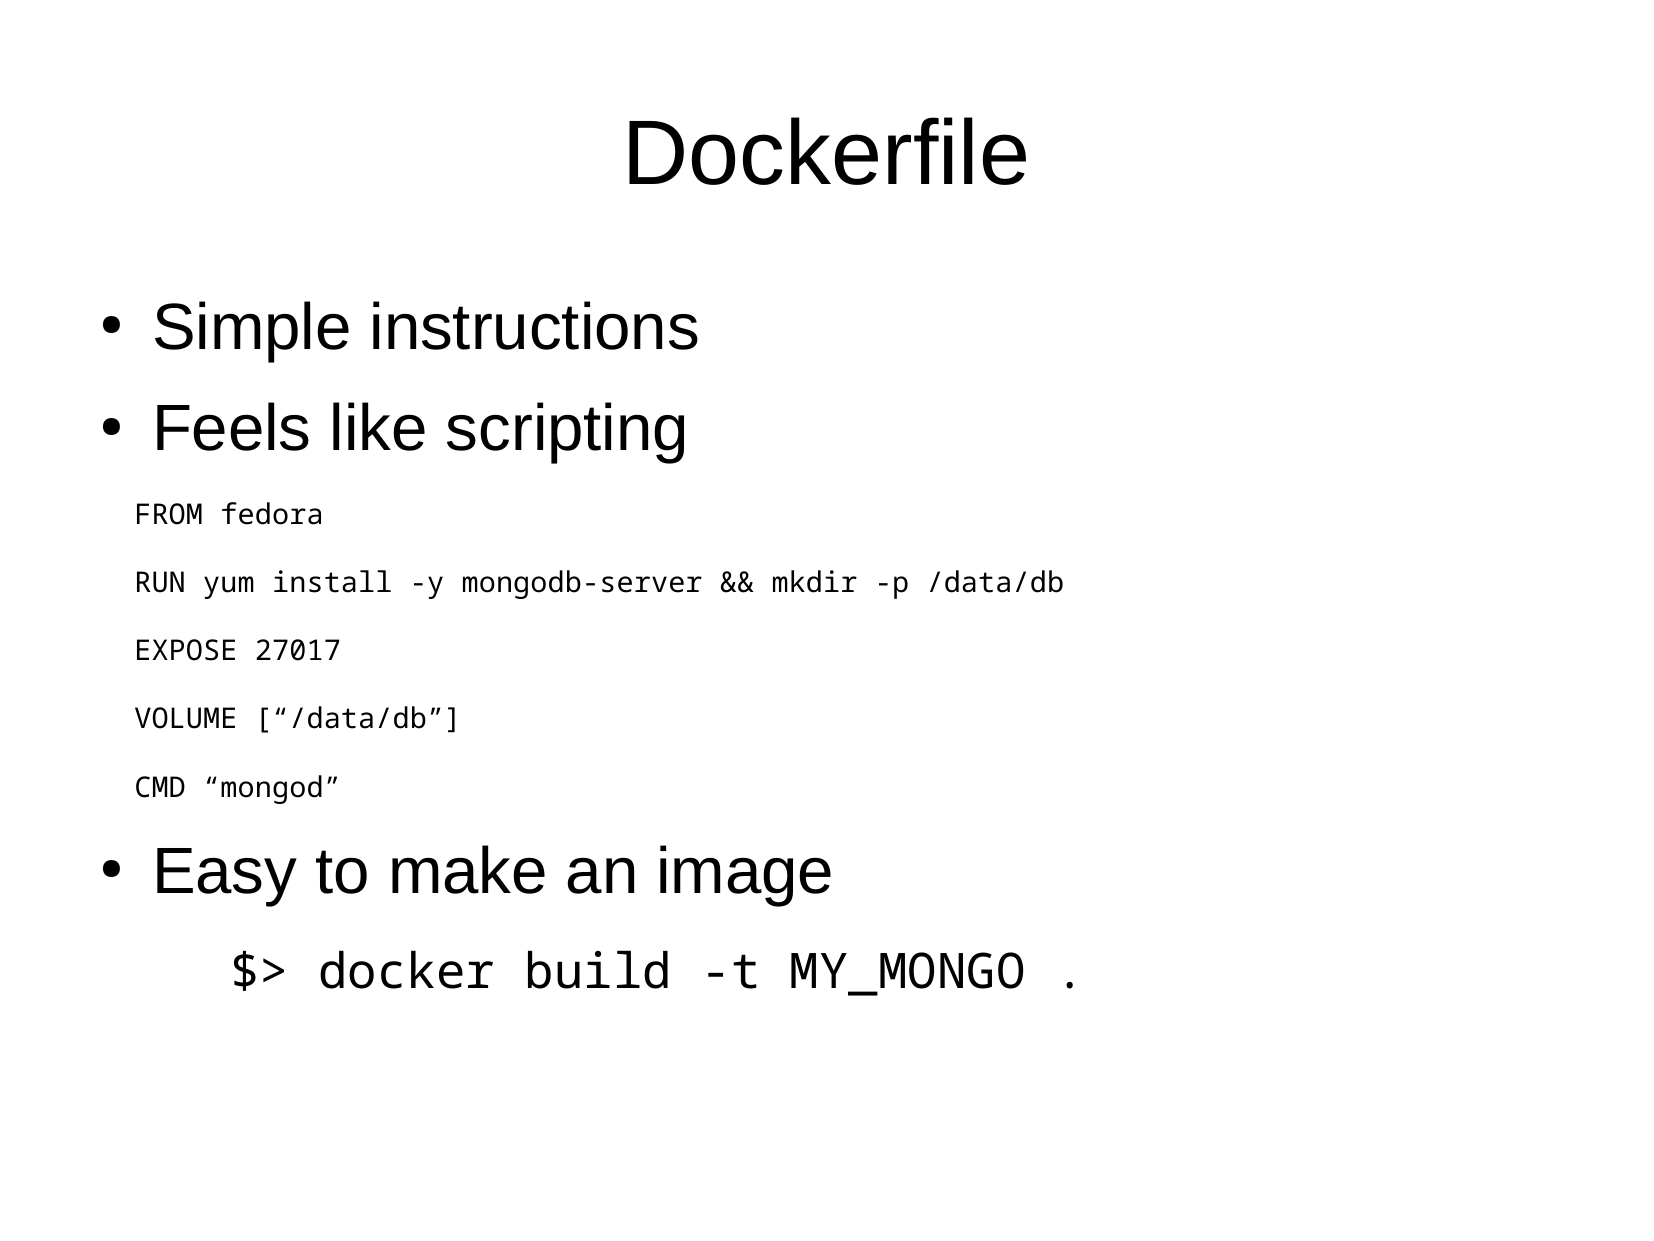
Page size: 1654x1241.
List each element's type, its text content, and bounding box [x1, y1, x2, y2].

list Simple instructions Feels like scripting FROM fedora RUN yum install -y mongodb-server && mkdir -p /data/db EXPOSE 27017 VOLUME [“/data/db”] CMD “mongod” Easy to make an image $> docker build -t MY_MONGO . [82, 290, 1571, 1010]
title Dockerfile [82, 49, 1571, 257]
